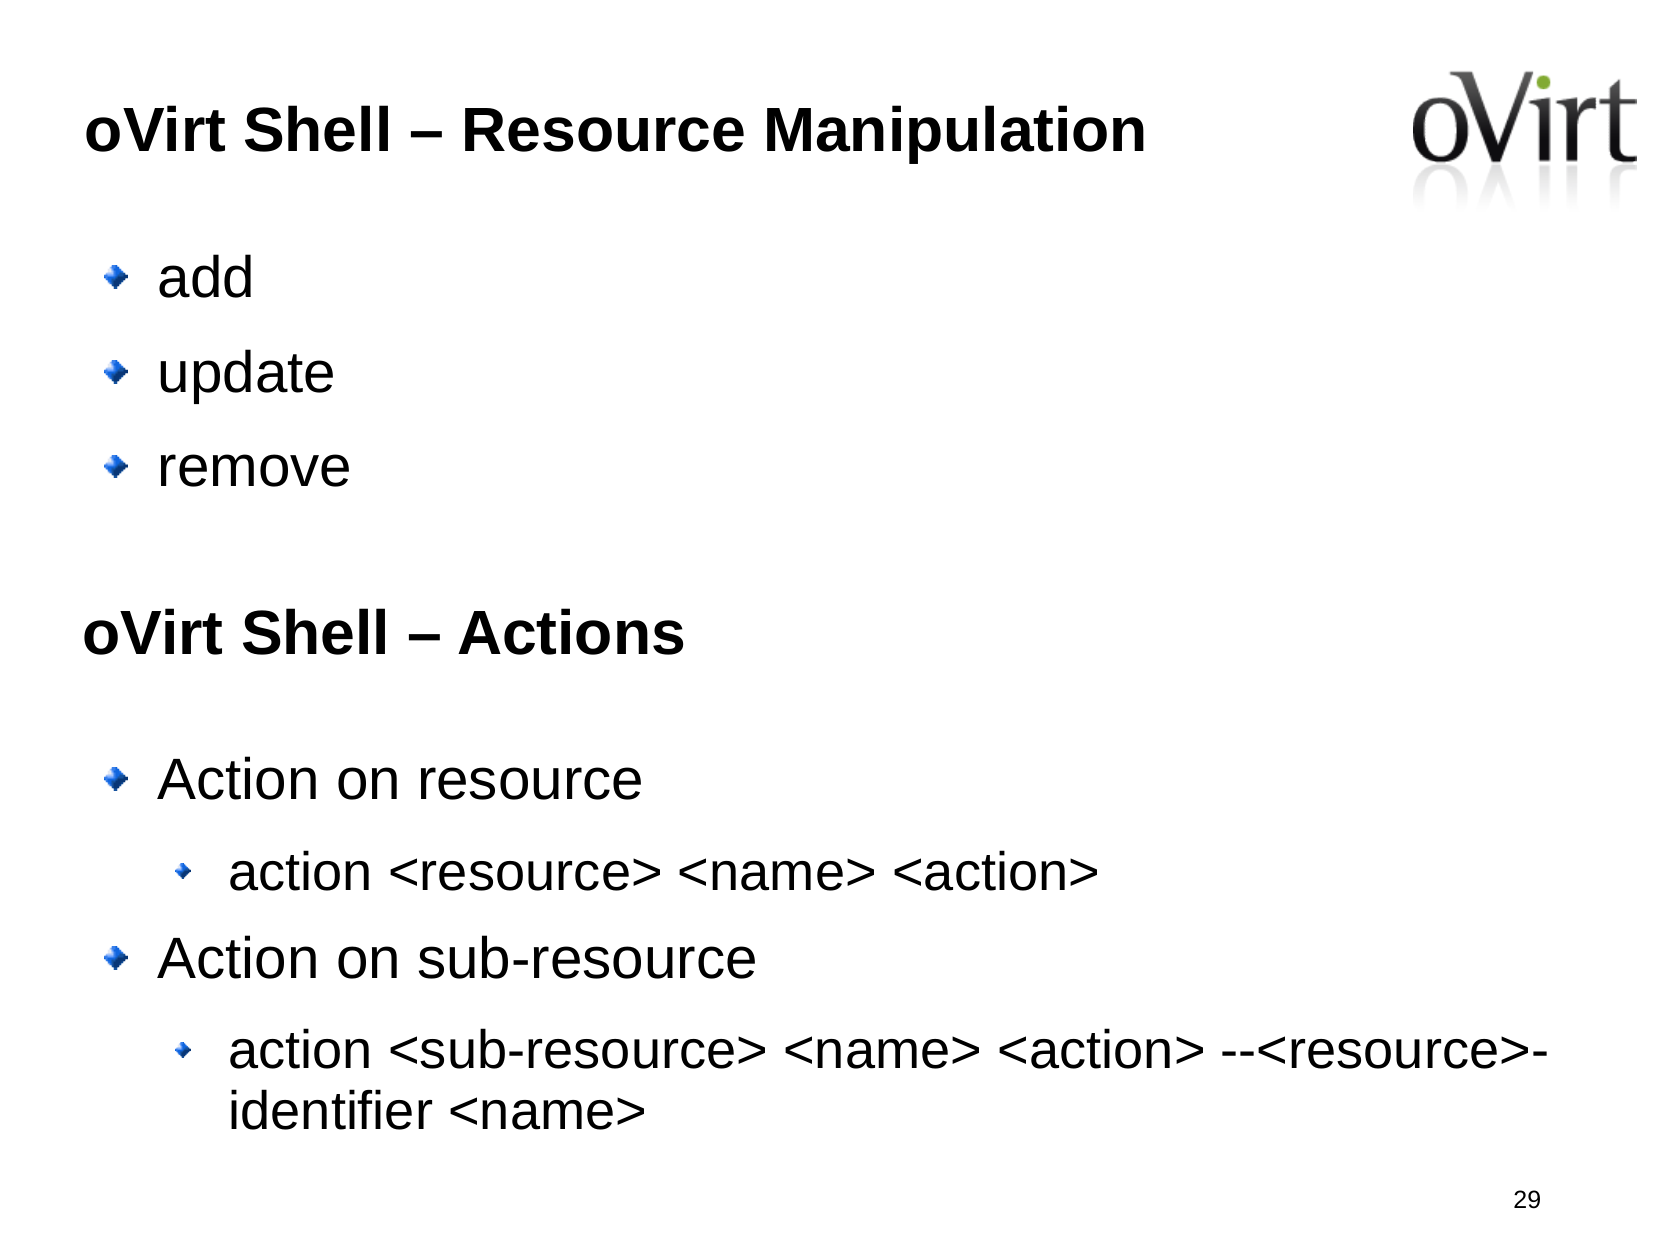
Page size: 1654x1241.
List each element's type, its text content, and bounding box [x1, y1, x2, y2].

list add update remove [86, 244, 1576, 559]
list Action on resource action <resource> <name> <action> Action on sub-resource action <sub-resource> <name> <action> --<resource>-identifier <name> [86, 746, 1576, 1142]
picture [1413, 63, 1637, 212]
title oVirt Shell – Actions [82, 539, 1303, 728]
title oVirt Shell – Resource Manipulation [84, 36, 1306, 224]
